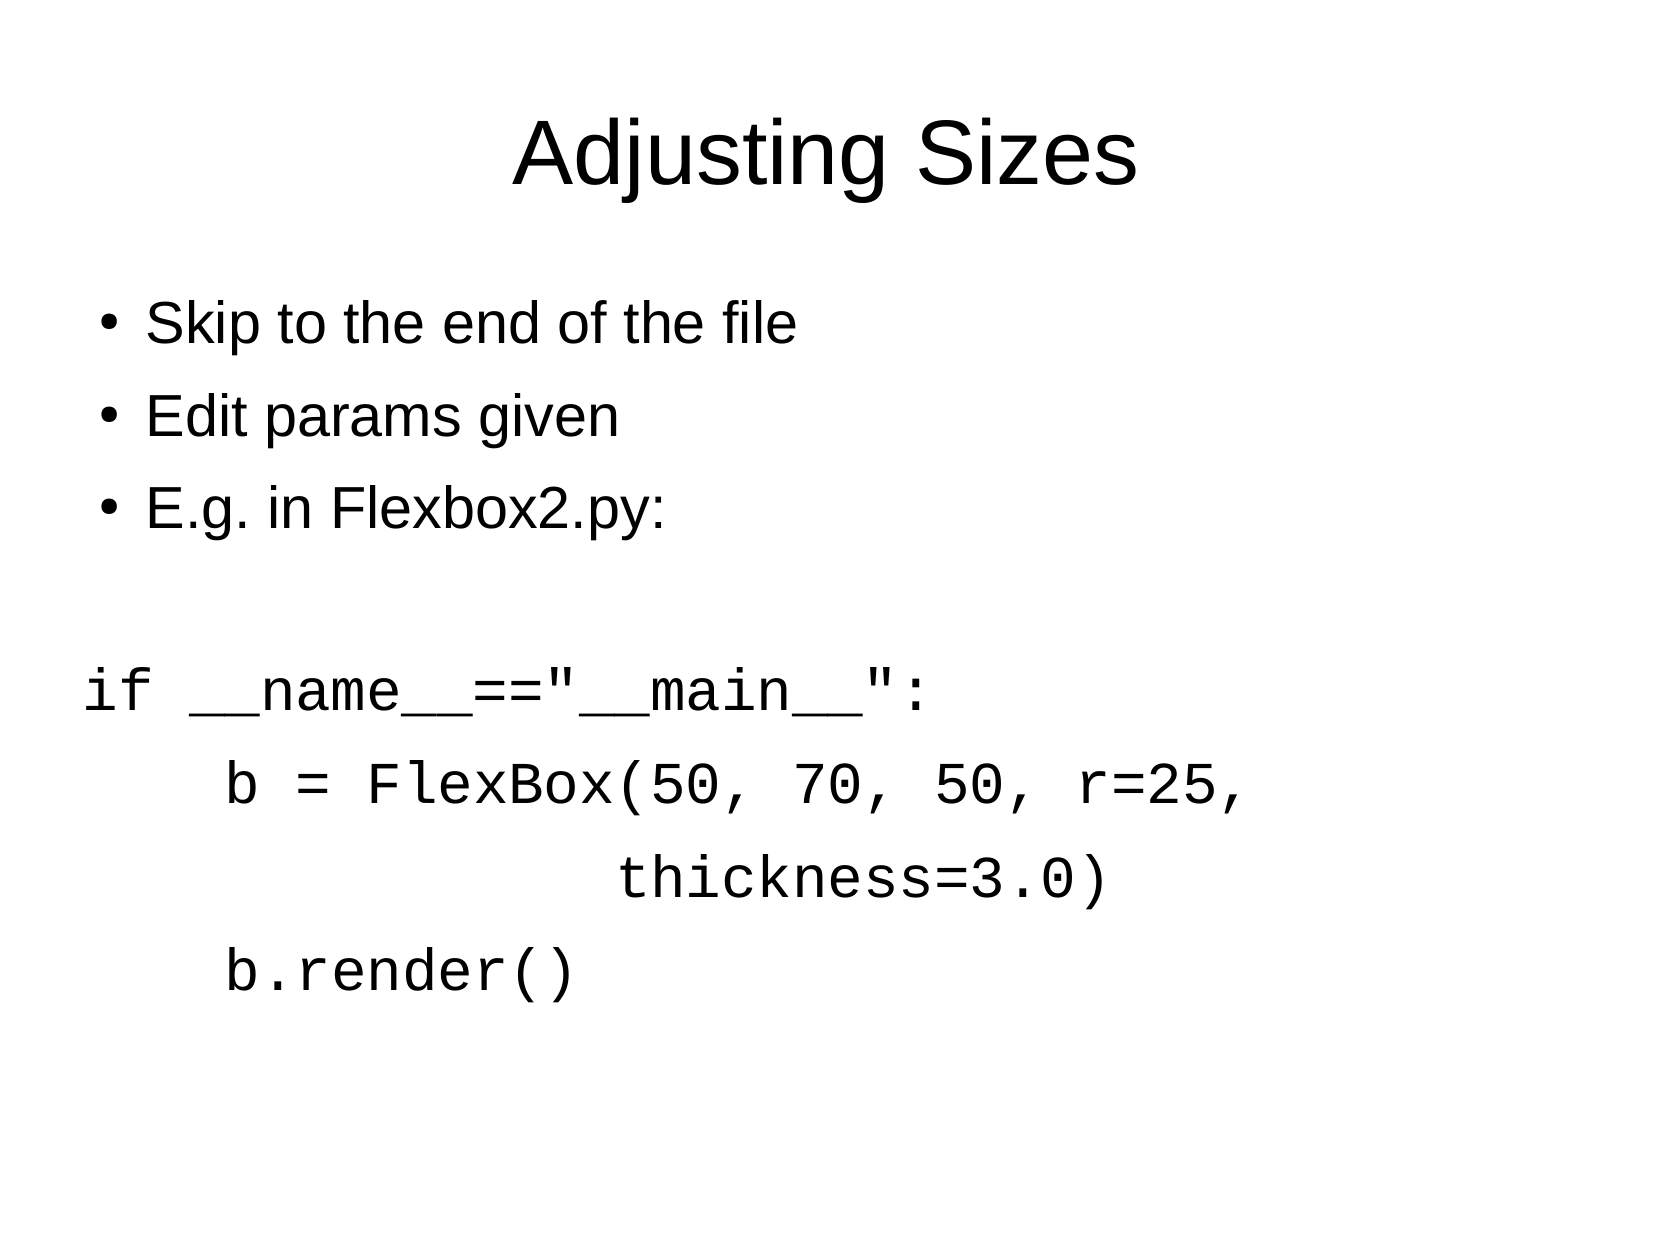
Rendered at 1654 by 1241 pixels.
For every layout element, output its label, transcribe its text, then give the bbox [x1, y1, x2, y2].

list Skip to the end of the file Edit params given E.g. in Flexbox2.py: if __name__=="__main__": b = FlexBox(50, 70, 50, r=25, thickness=3.0) b.render() [82, 290, 1571, 1010]
title Adjusting Sizes [82, 49, 1571, 257]
